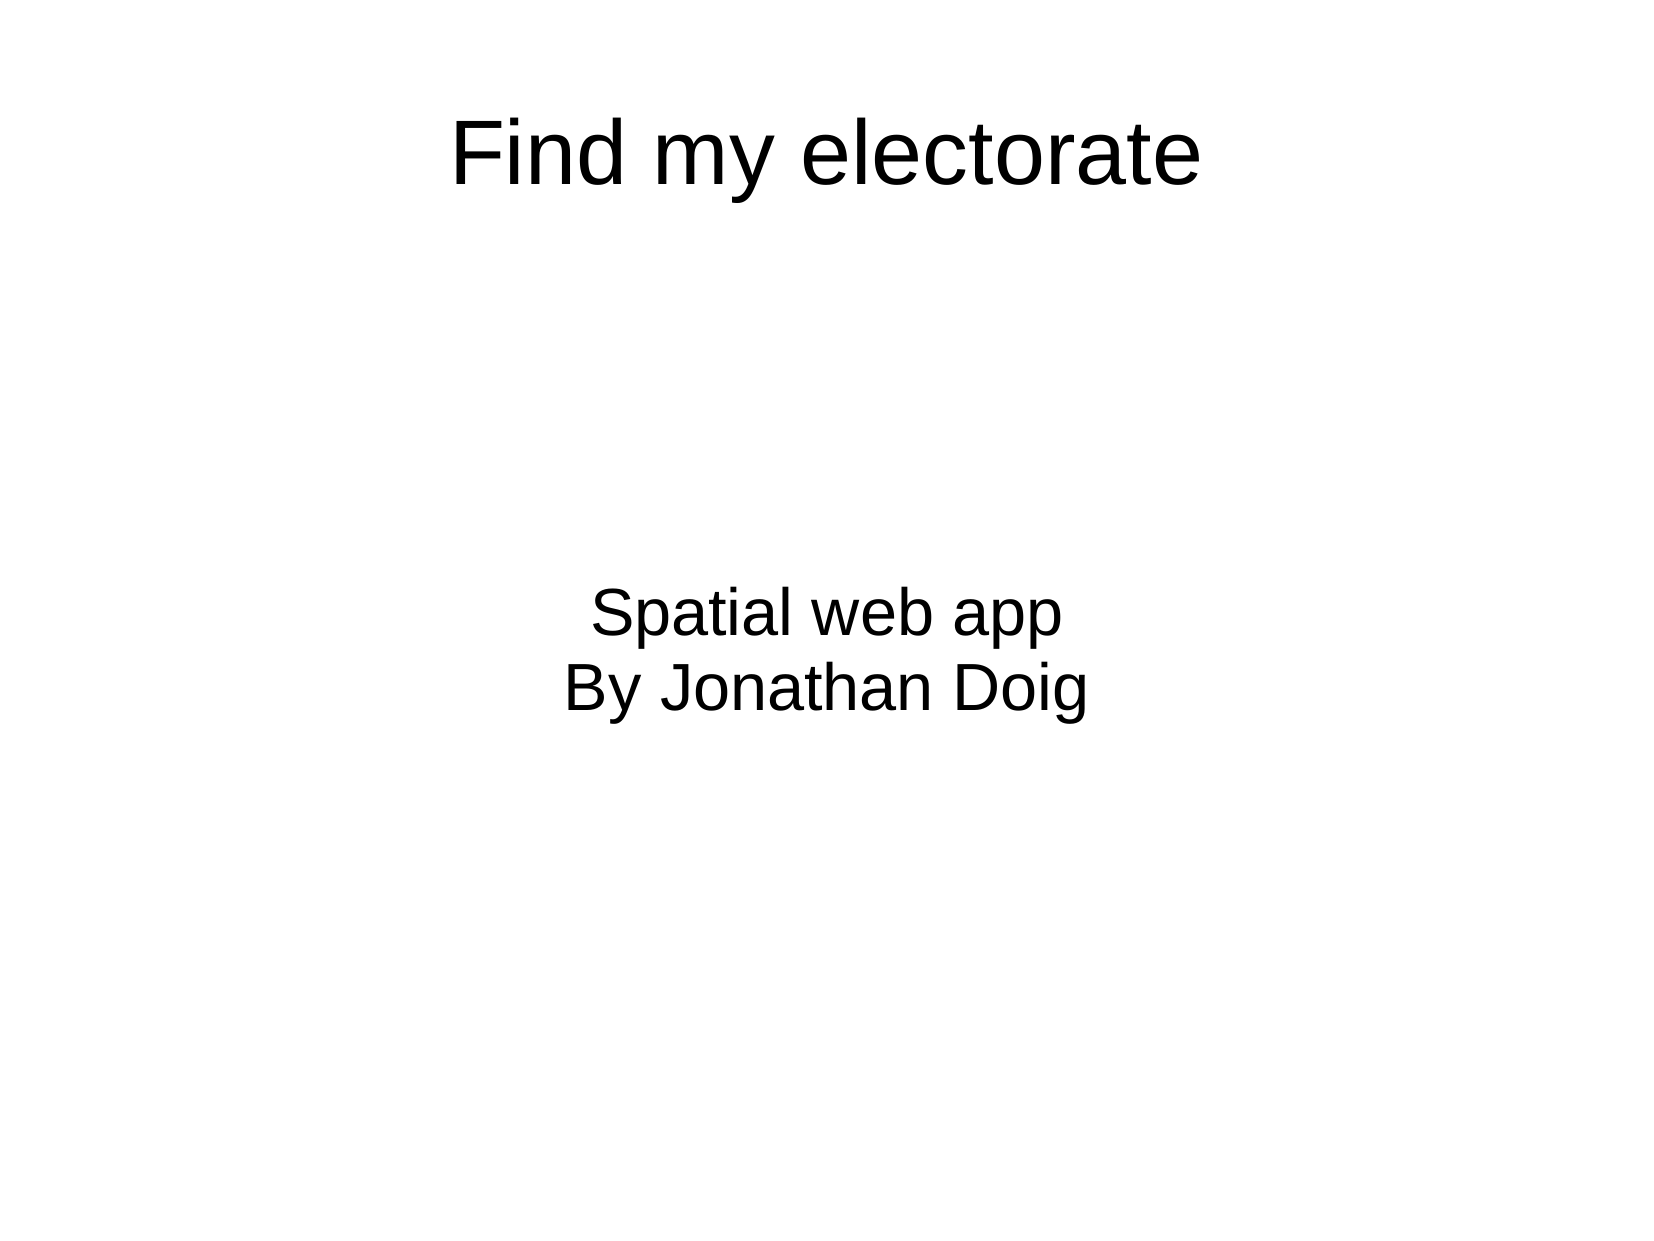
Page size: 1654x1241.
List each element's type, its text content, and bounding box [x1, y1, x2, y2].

title Find my electorate [82, 49, 1571, 257]
subtitle Spatial web app By Jonathan Doig [82, 290, 1571, 1010]
